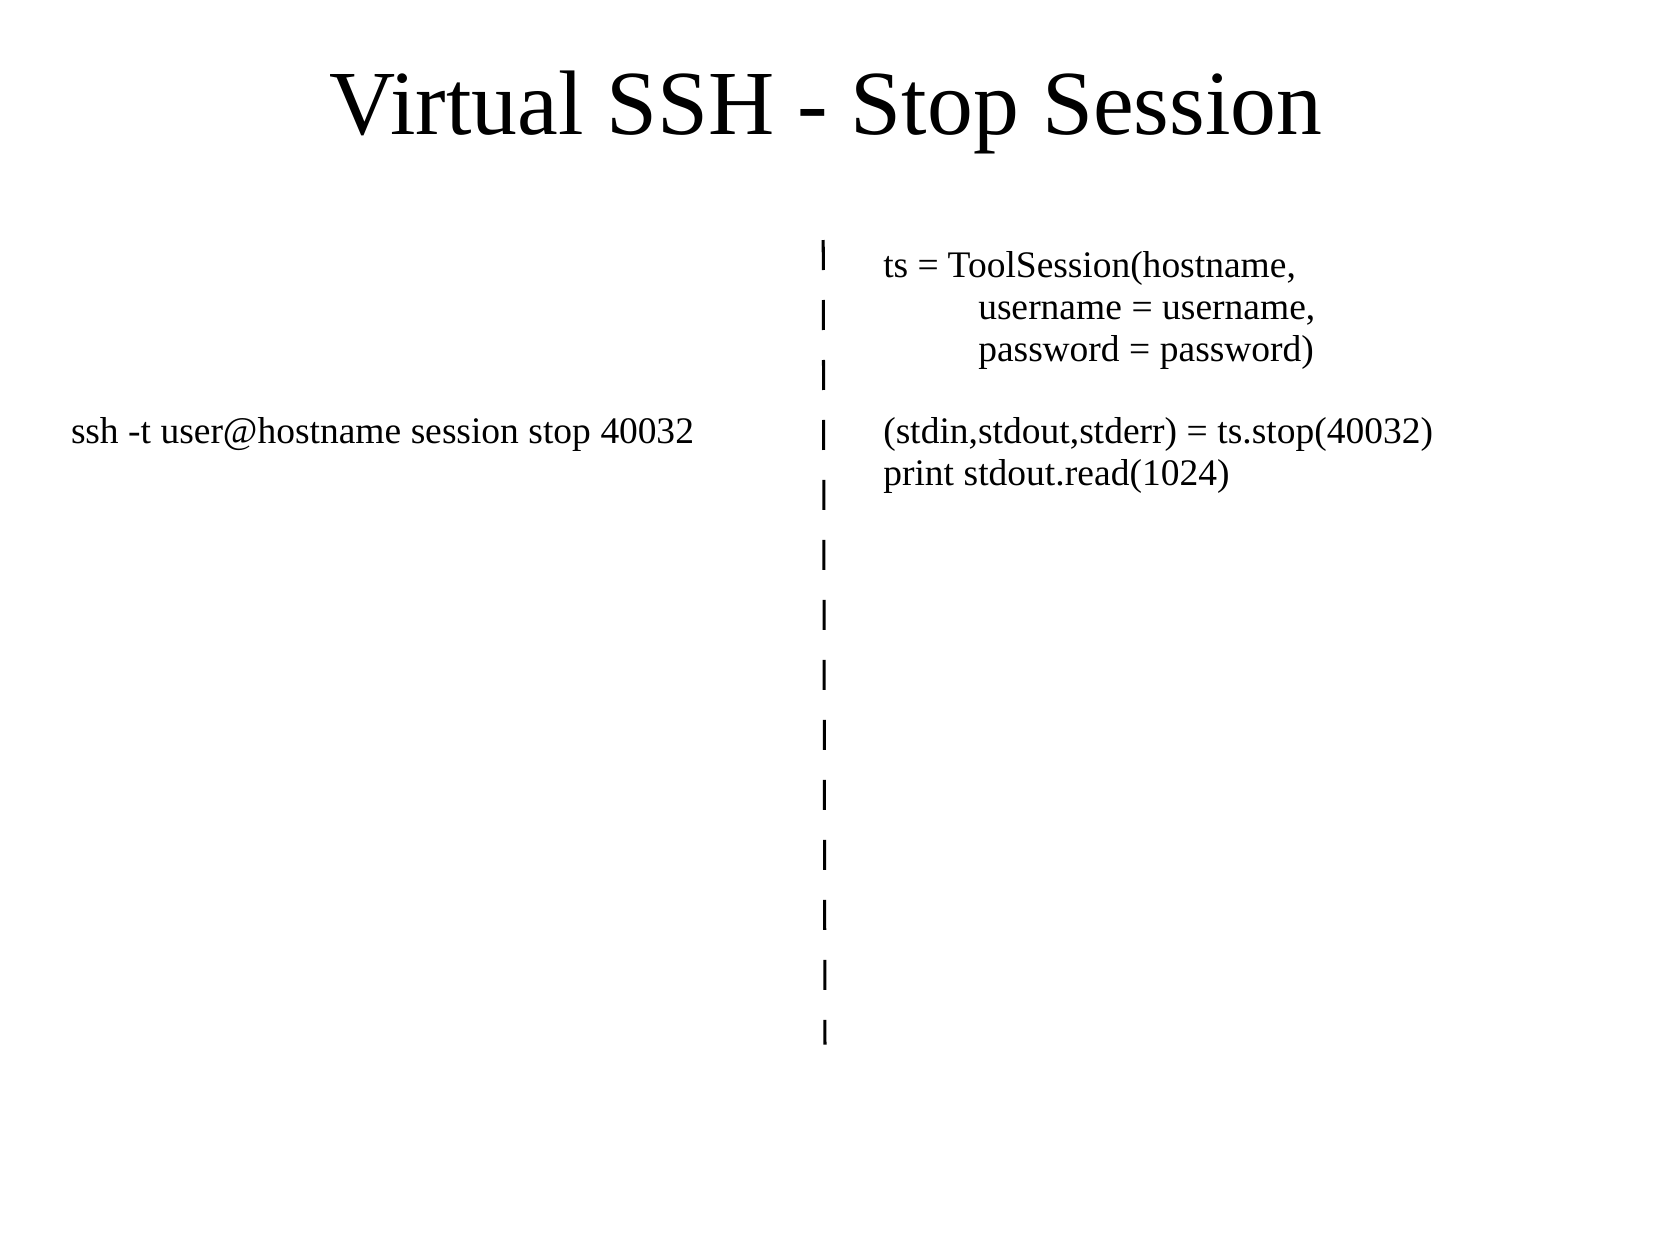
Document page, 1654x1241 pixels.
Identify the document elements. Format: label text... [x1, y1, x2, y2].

title Virtual SSH - Stop Session [82, 52, 1571, 155]
text_box ts = ToolSession(hostname, username = username, password = password) (stdin,stdout,stderr) = ts.stop(40032) print stdout.read(1024) [868, 237, 1610, 501]
text_box [263, 401, 868, 472]
text_box ssh -t user@hostname session stop 40032 [56, 236, 796, 460]
